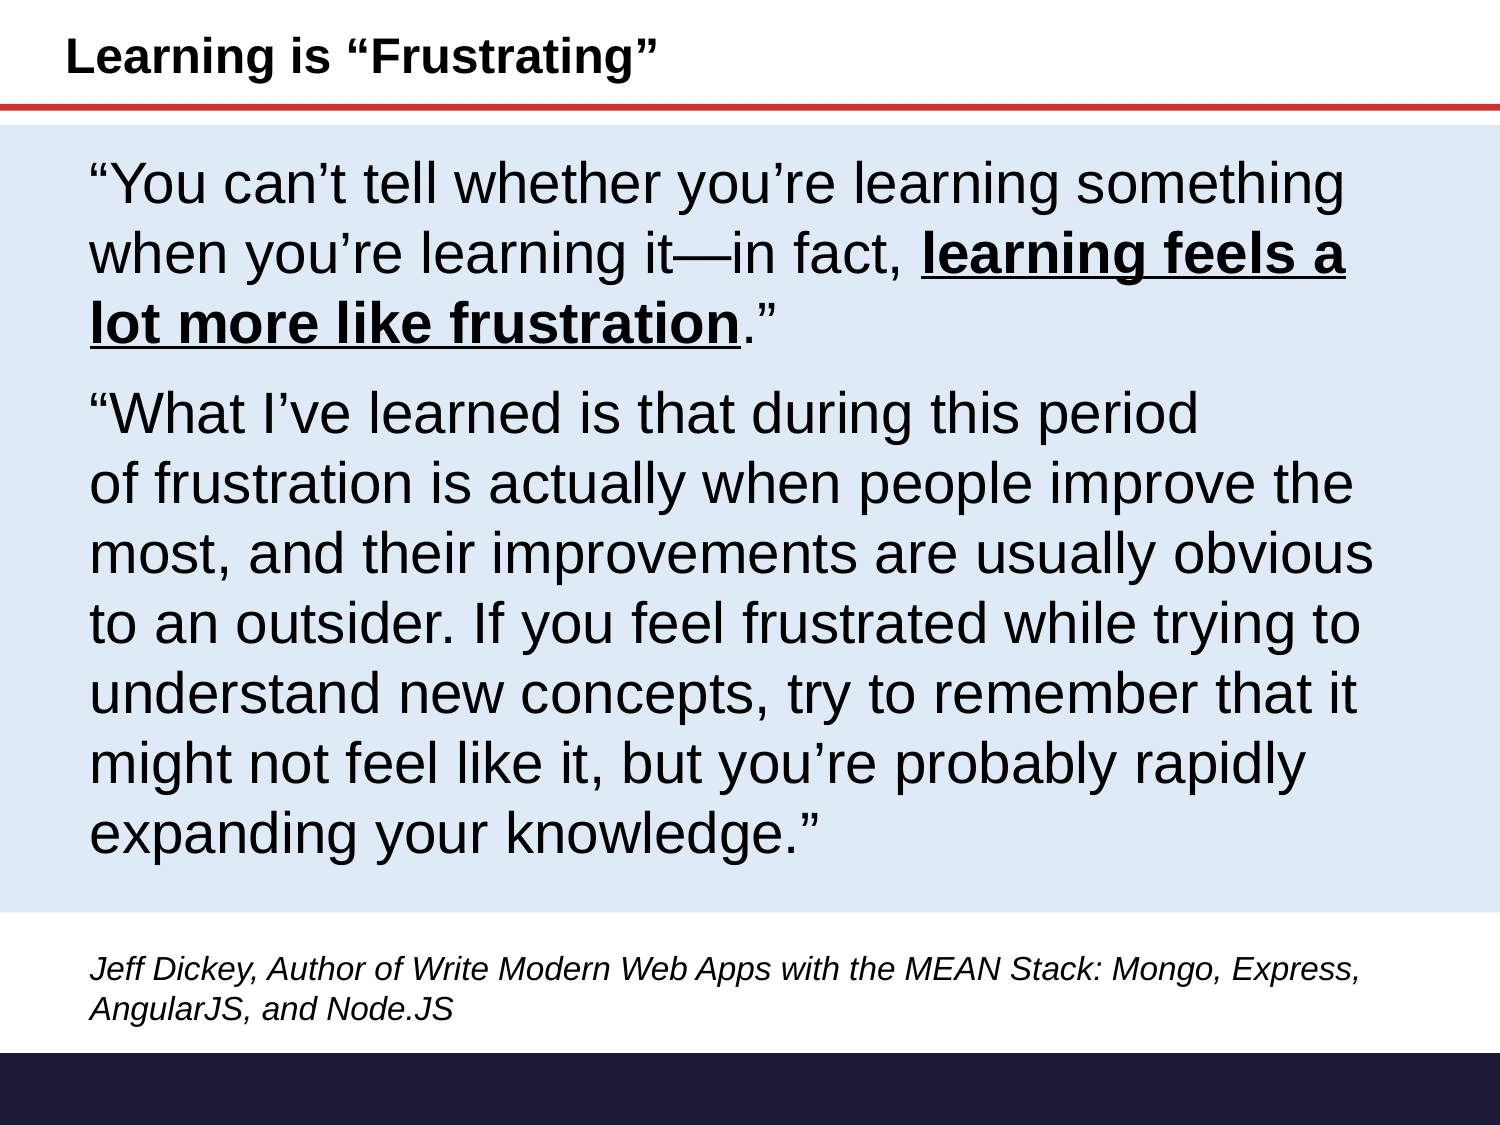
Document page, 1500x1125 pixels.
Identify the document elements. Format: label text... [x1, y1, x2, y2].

text_box [0, 125, 1500, 913]
text_box “You can’t tell whether you’re learning something when you’re learning it—in fact, learning feels a lot more like frustration.” “What I’ve learned is that during this period of frustration is actually when people improve the most, and their improvements are usually obvious to an outsider. If you feel frustrated while trying to understand new concepts, try to remember that it might not feel like it, but you’re probably rapidly expanding your knowledge.” Jeff Dickey, Author of Write Modern Web Apps with the MEAN Stack: Mongo, Express, AngularJS, and Node.JS [74, 137, 1425, 880]
title Learning is “Frustrating” [50, 0, 948, 108]
